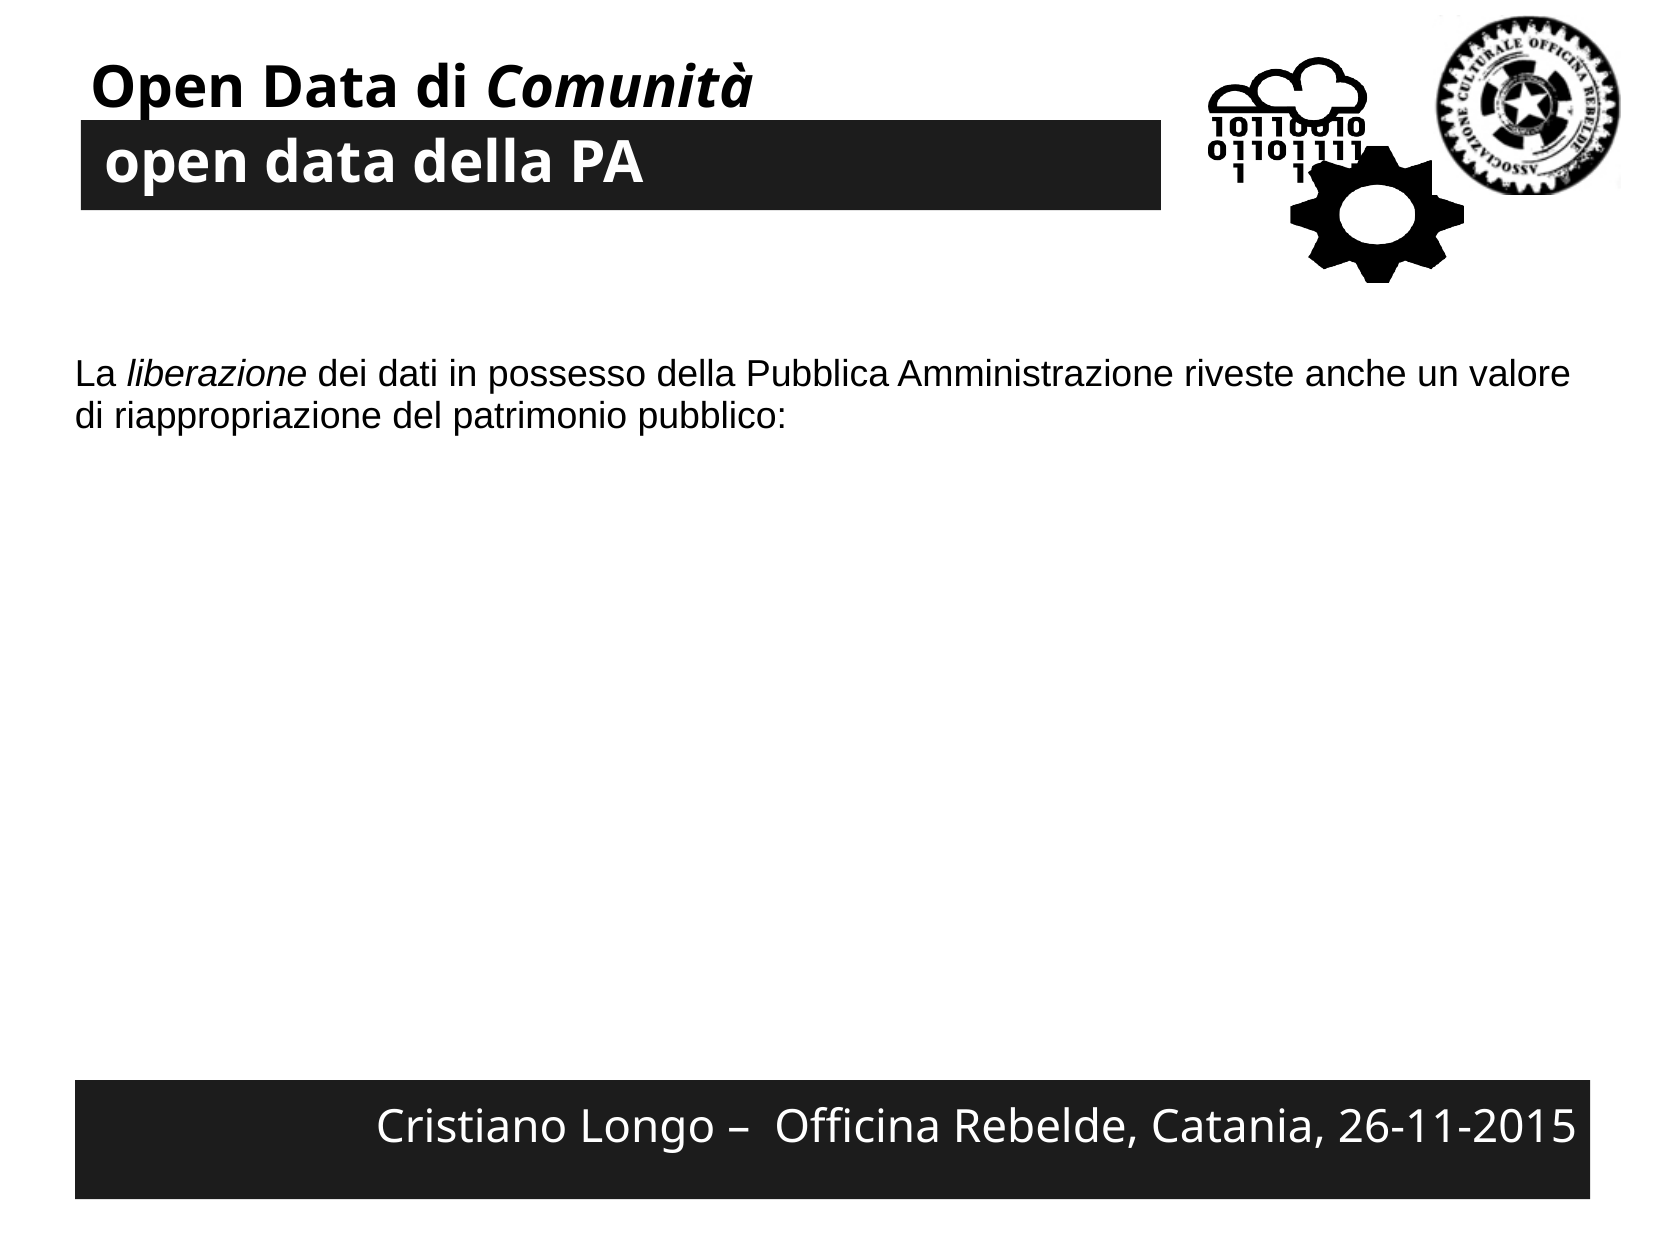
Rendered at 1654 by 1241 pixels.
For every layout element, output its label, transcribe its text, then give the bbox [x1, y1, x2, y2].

list Open Data di Comunità [75, 45, 1325, 166]
list open data della PA [80, 120, 1161, 211]
text_box La liberazione dei dati in possesso della Pubblica Amministrazione riveste anche un valore di riappropriazione del patrimonio pubblico: [60, 345, 1591, 444]
picture [1208, 15, 1621, 283]
list Cristiano Longo – Officina Rebelde, Catania, 26-11-2015 [75, 1080, 1591, 1200]
